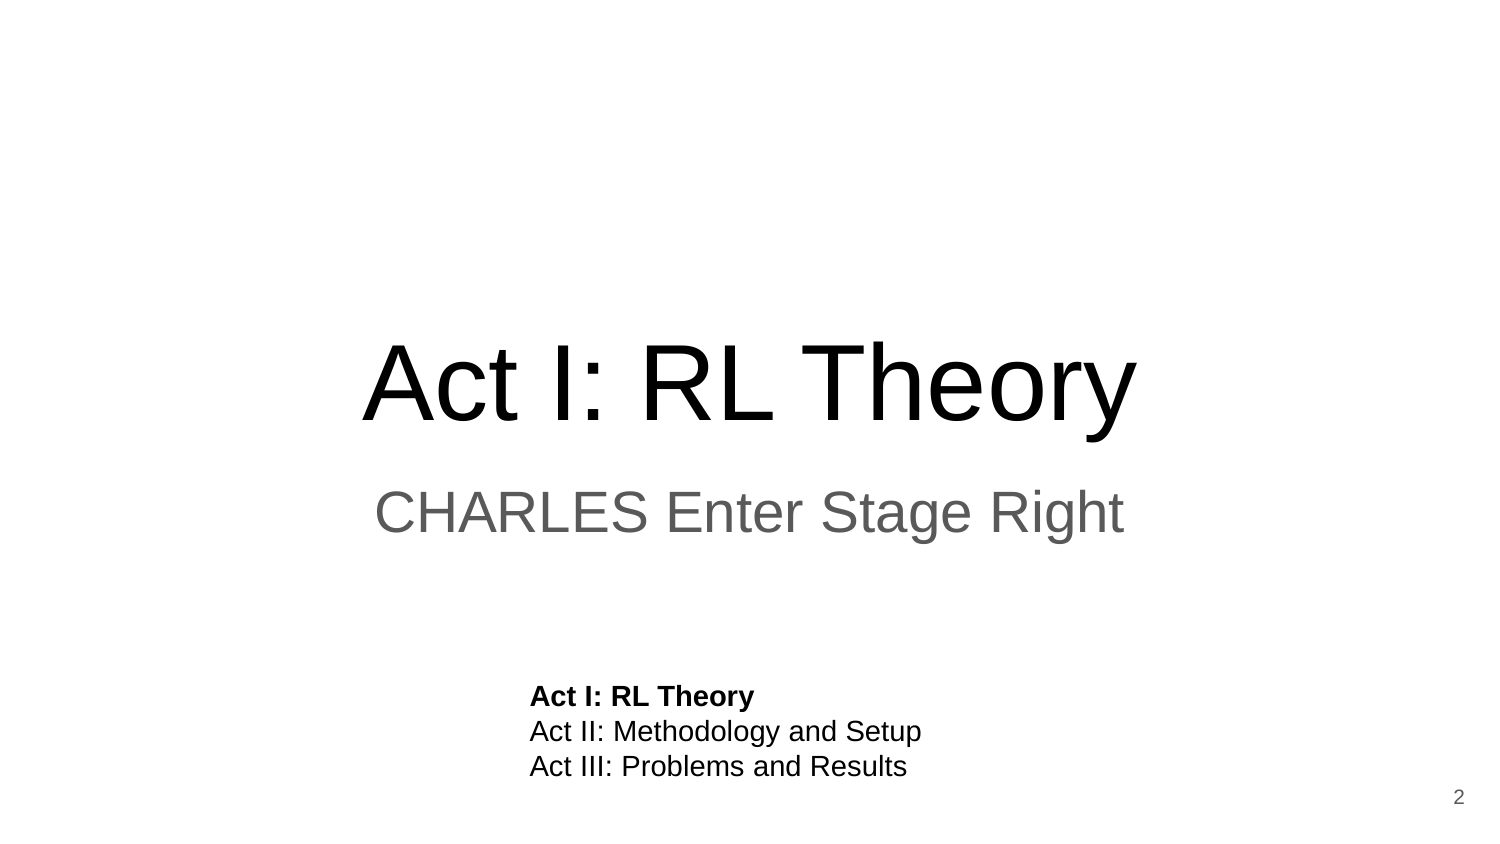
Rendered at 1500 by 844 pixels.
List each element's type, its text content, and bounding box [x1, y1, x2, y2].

subtitle CHARLES Enter Stage Right [51, 464, 1449, 595]
slide_number <number> [1389, 764, 1480, 830]
text_box Act I: RL Theory Act II: Methodology and Setup Act III: Problems and Results [514, 662, 986, 798]
title Act I: RL Theory [51, 122, 1449, 459]
